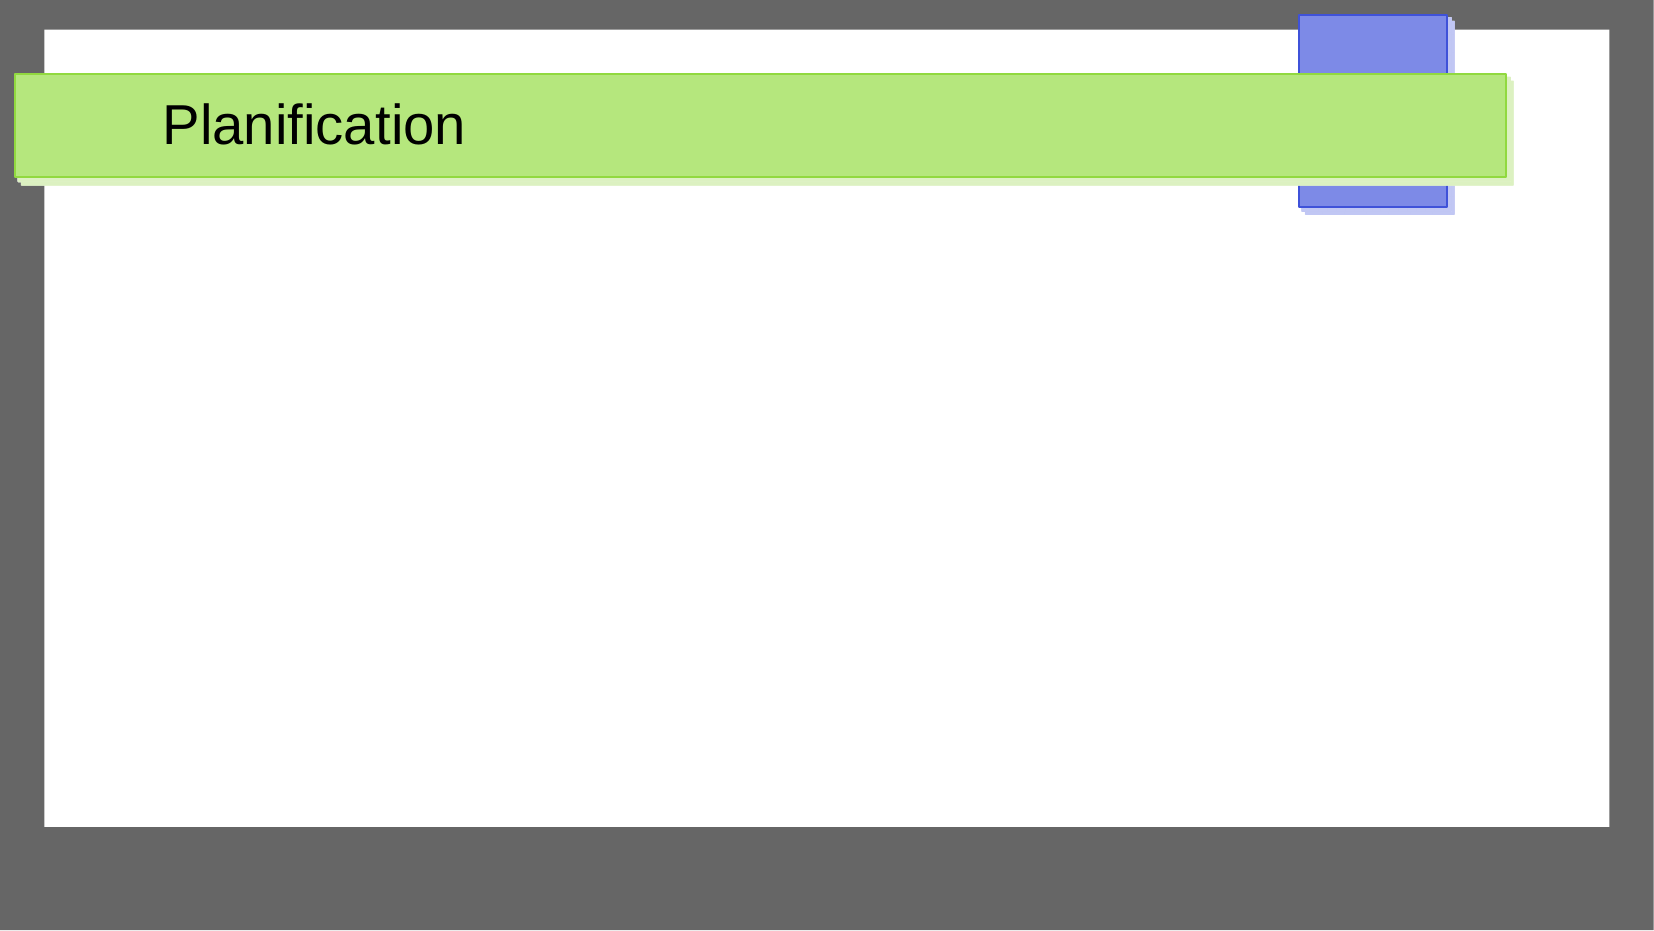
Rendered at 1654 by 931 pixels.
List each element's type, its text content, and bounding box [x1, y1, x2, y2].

title Planification [88, 73, 1506, 178]
